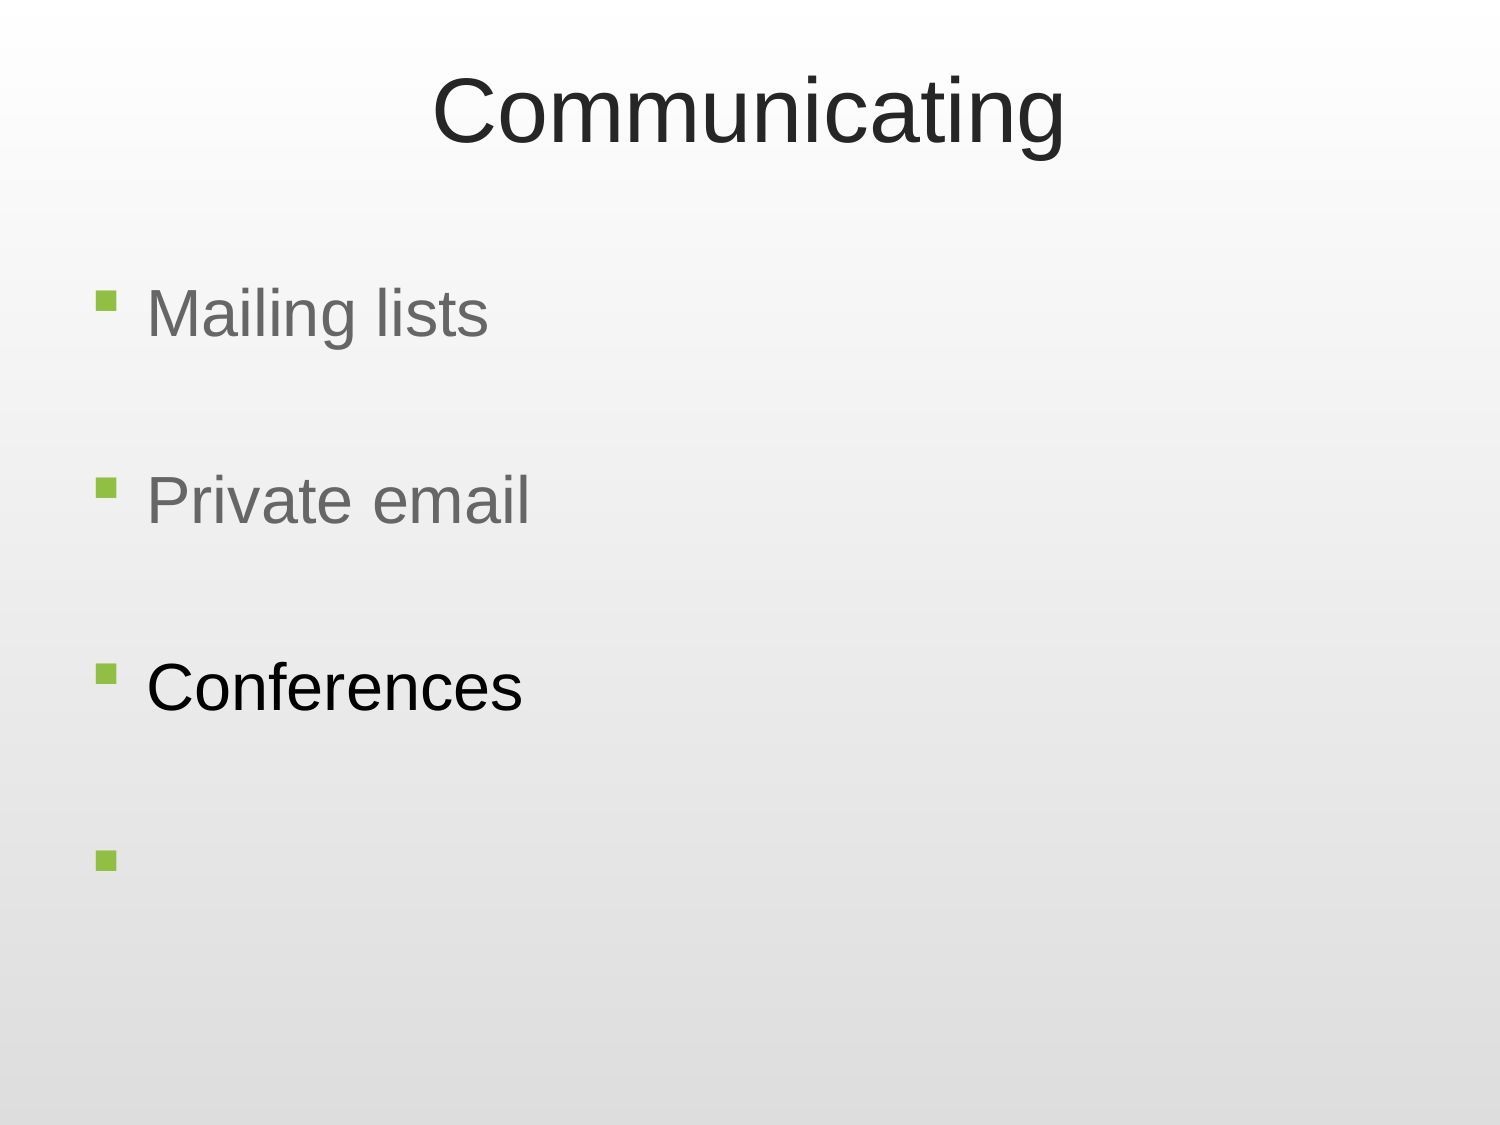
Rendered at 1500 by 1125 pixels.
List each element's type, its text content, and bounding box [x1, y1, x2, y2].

title Communicating [75, 19, 1425, 191]
list Mailing lists Private email Conferences [75, 262, 1425, 1005]
